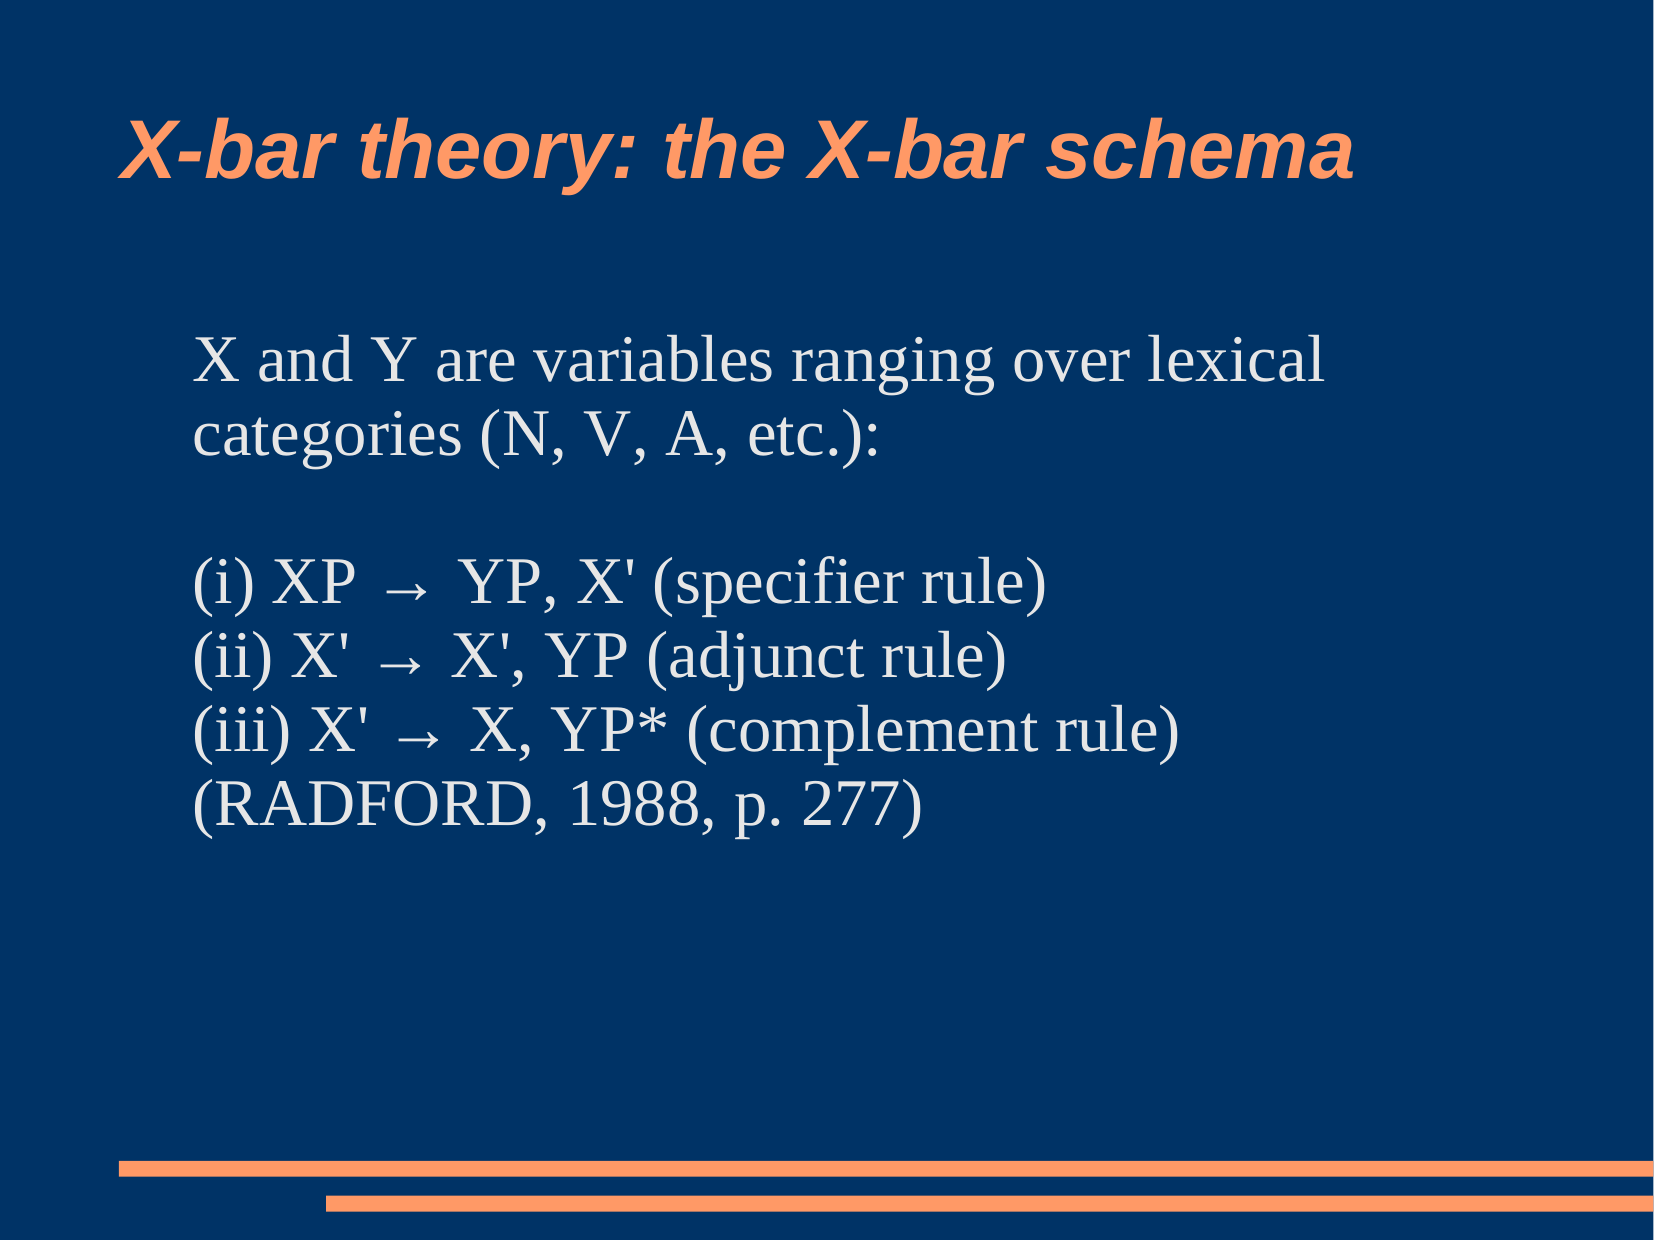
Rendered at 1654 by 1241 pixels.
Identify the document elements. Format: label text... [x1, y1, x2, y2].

list X and Y are variables ranging over lexical categories (N, V, A, etc.): (i) XP → YP, X' (specifier rule) (ii) X' → X', YP (adjunct rule) (iii) X' → X, YP* (complement rule) (RADFORD, 1988, p. 277) [121, 322, 1561, 1132]
title X-bar theory: the X-bar schema [121, 46, 1534, 254]
